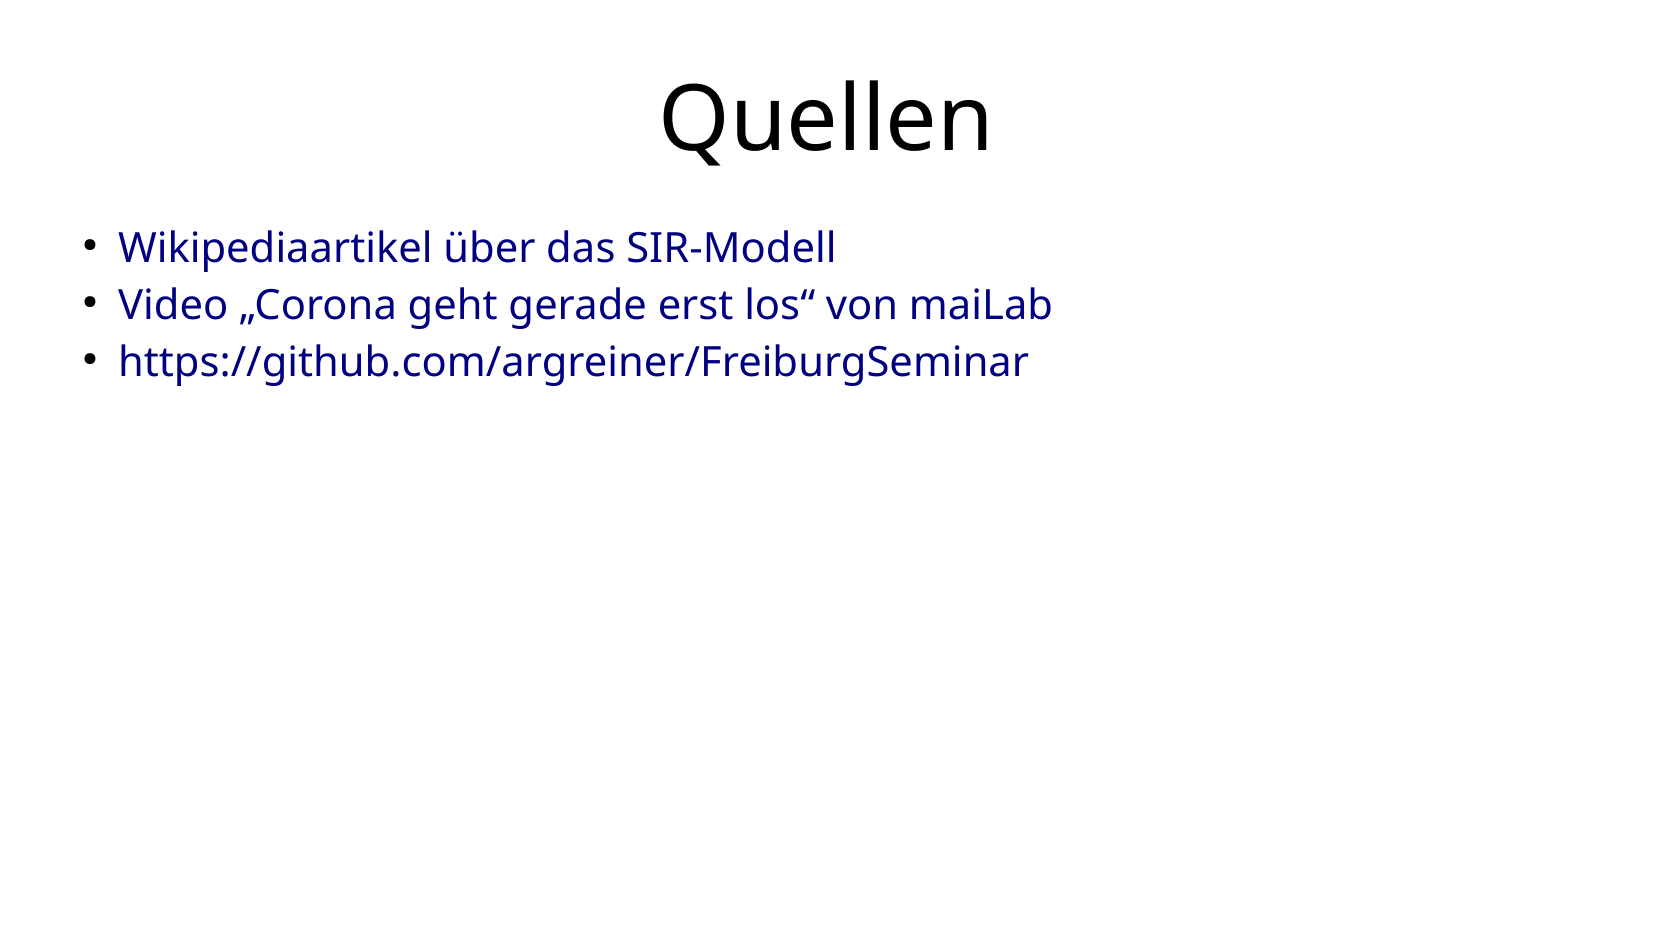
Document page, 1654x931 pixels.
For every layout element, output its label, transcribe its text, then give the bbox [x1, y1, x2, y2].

title Quellen [82, 37, 1571, 193]
subtitle Wikipediaartikel über das SIR-Modell Video „Corona geht gerade erst los“ von maiLab https://github.com/argreiner/FreiburgSeminar [82, 217, 1571, 758]
